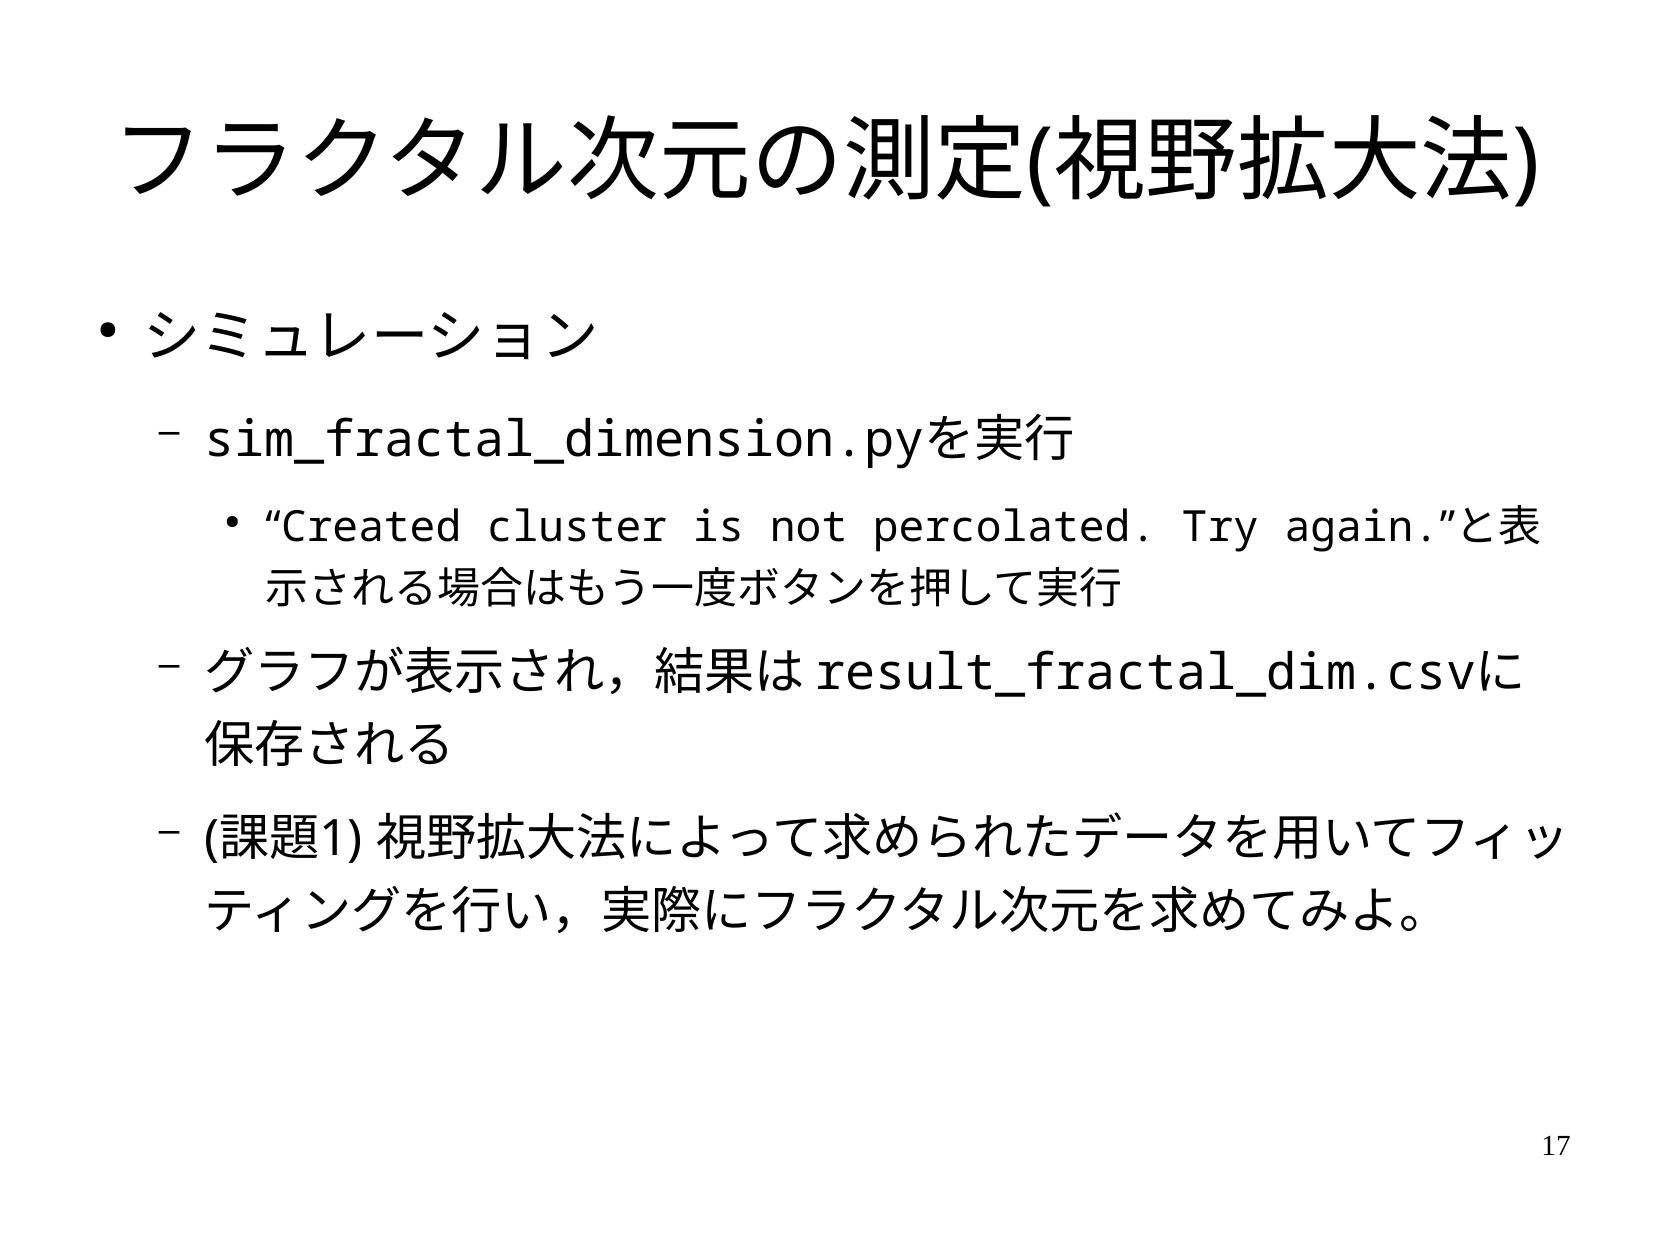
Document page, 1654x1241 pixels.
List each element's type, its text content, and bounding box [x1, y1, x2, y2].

list シミュレーション sim_fractal_dimension.pyを実行 “Created cluster is not percolated. Try again.”と表示される場合はもう一度ボタンを押して実行 グラフが表示され，結果は result_fractal_dim.csvに保存される (課題1) 視野拡大法によって求められたデータを用いてフィッティングを行い，実際にフラクタル次元を求めてみよ。 [82, 290, 1571, 1010]
title フラクタル次元の測定(視野拡大法) [82, 49, 1571, 257]
